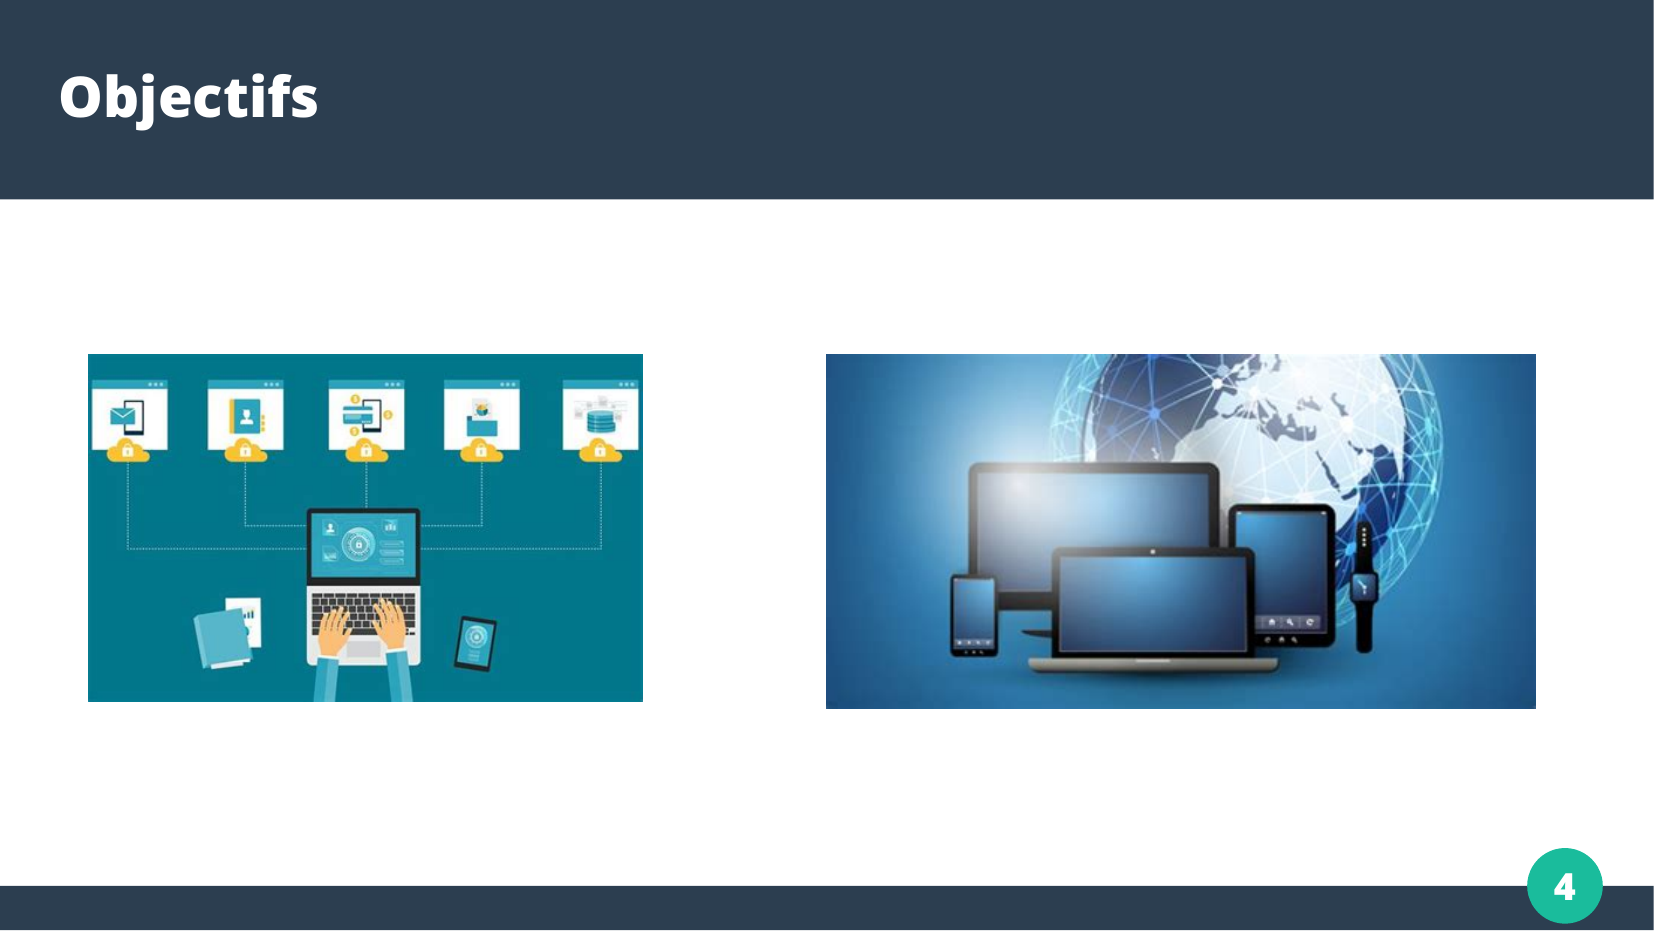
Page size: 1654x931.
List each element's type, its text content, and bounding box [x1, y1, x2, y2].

picture [826, 354, 1536, 709]
picture [88, 354, 643, 702]
title Objectifs [59, 37, 1595, 155]
